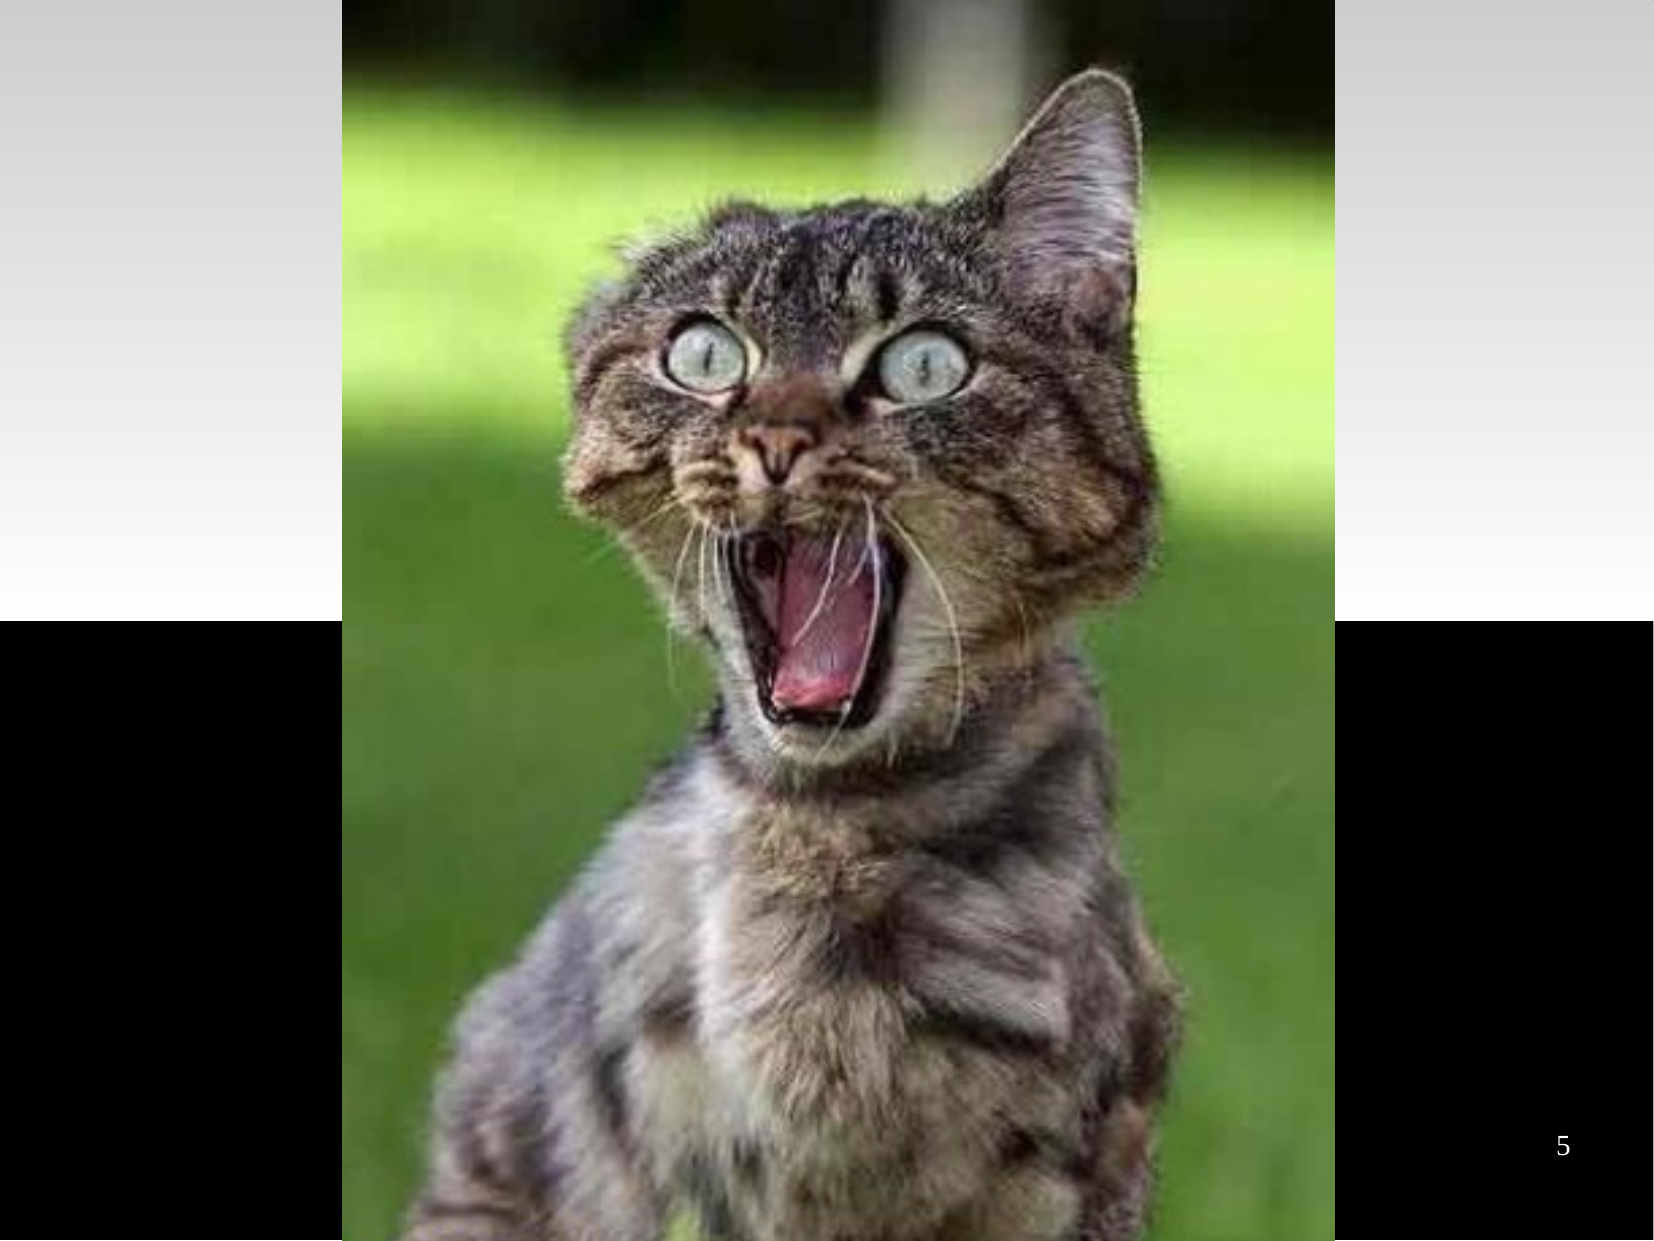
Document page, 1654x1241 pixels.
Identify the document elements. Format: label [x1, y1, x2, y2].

picture [342, 0, 1335, 1241]
